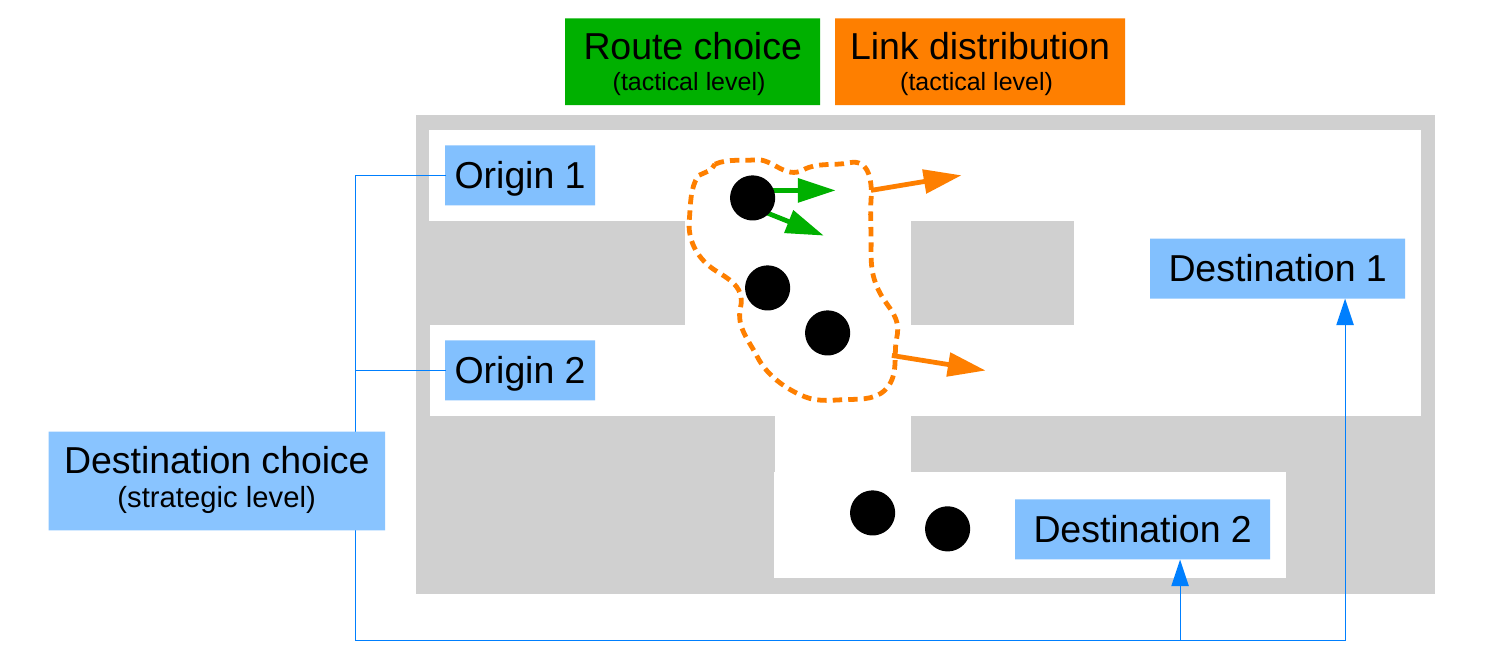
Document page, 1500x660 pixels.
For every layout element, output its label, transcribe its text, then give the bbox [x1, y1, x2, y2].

text_box Destination choice (strategic level) [48, 431, 386, 531]
text_box Origin 1 [445, 145, 596, 206]
text_box Destination 1 [1150, 238, 1406, 299]
text_box Route choice (tactical level) [565, 18, 821, 106]
text_box Origin 2 [445, 340, 596, 401]
text_box Link distribution (tactical level) [835, 18, 1126, 106]
text_box Destination 2 [1015, 499, 1271, 560]
text_box [415, 114, 1436, 595]
